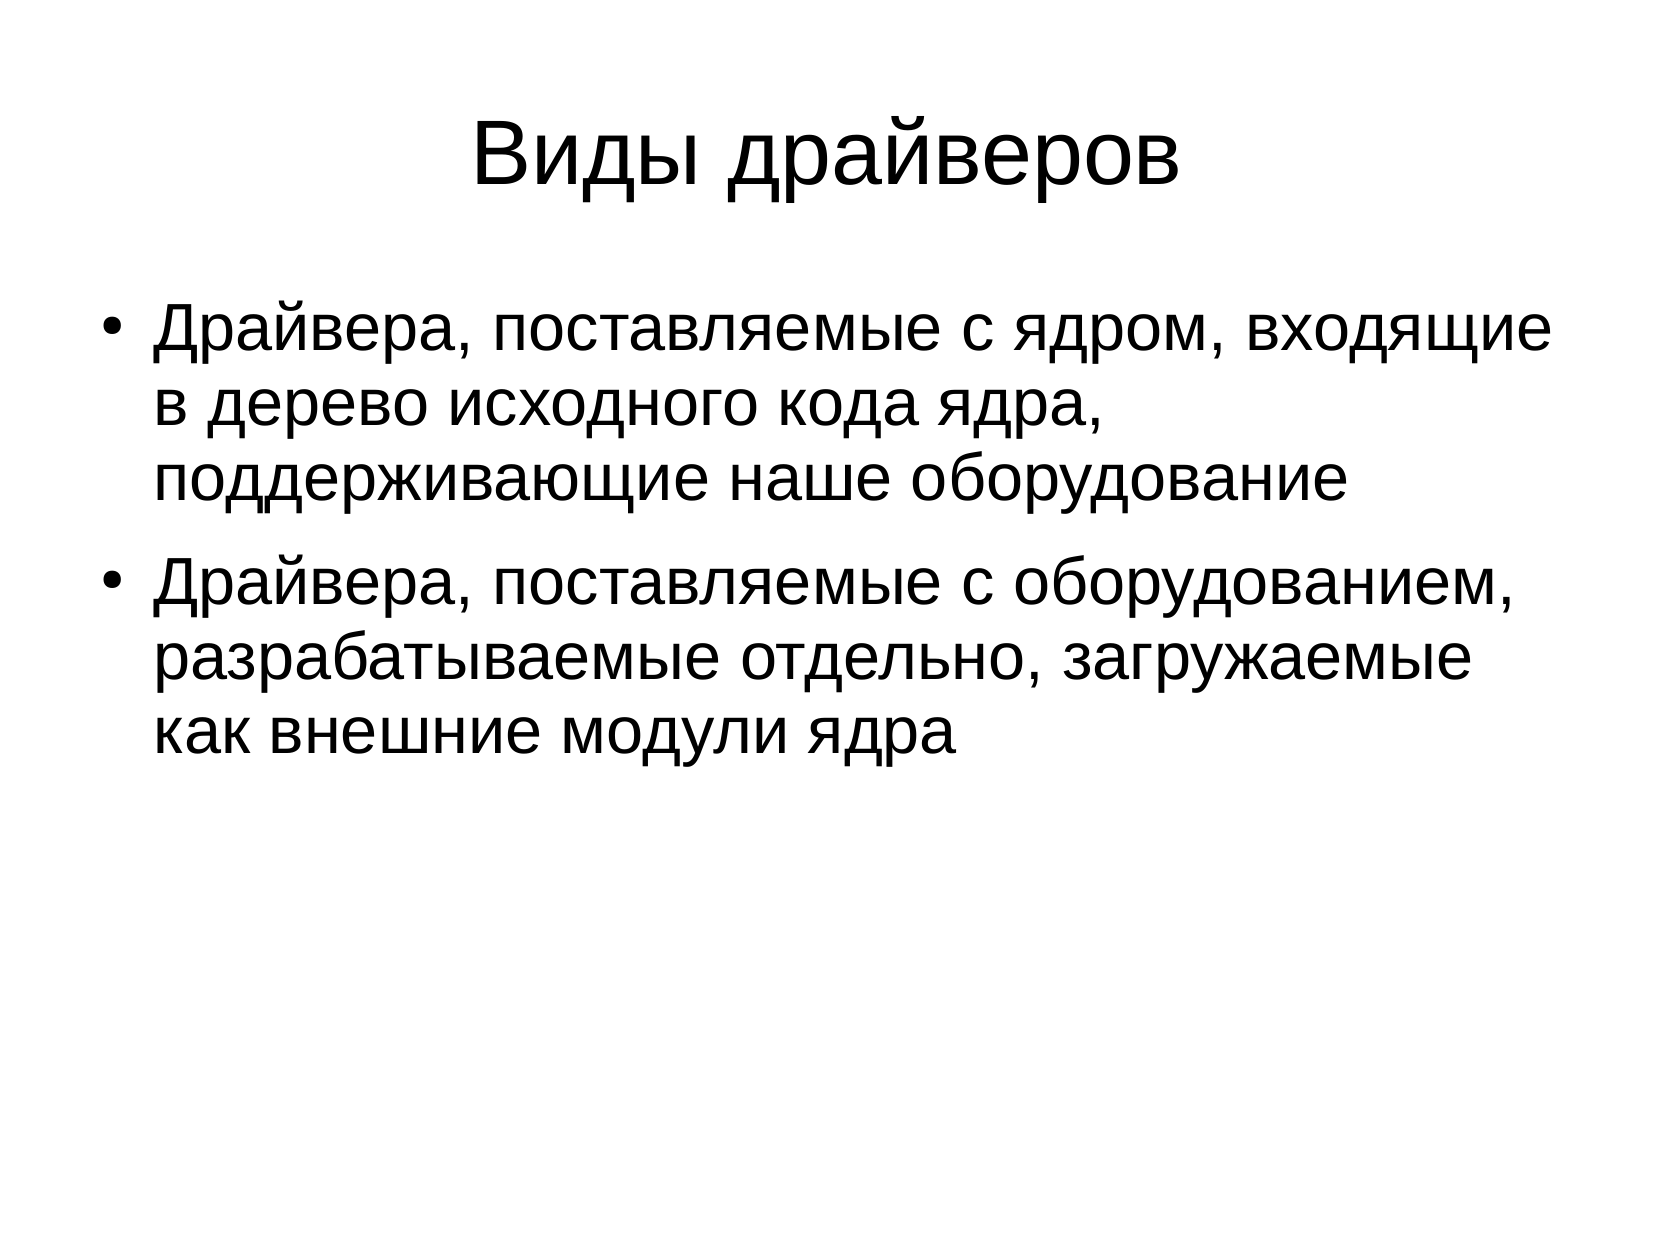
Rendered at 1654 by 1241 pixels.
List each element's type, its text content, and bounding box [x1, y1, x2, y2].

title Виды драйверов [82, 56, 1571, 250]
list Драйвера, поставляемые с ядром, входящие в дерево исходного кода ядра, поддерживающие наше оборудование Драйвера, поставляемые с оборудованием, разрабатываемые отдельно, загружаемые как внешние модули ядра [82, 290, 1571, 1109]
